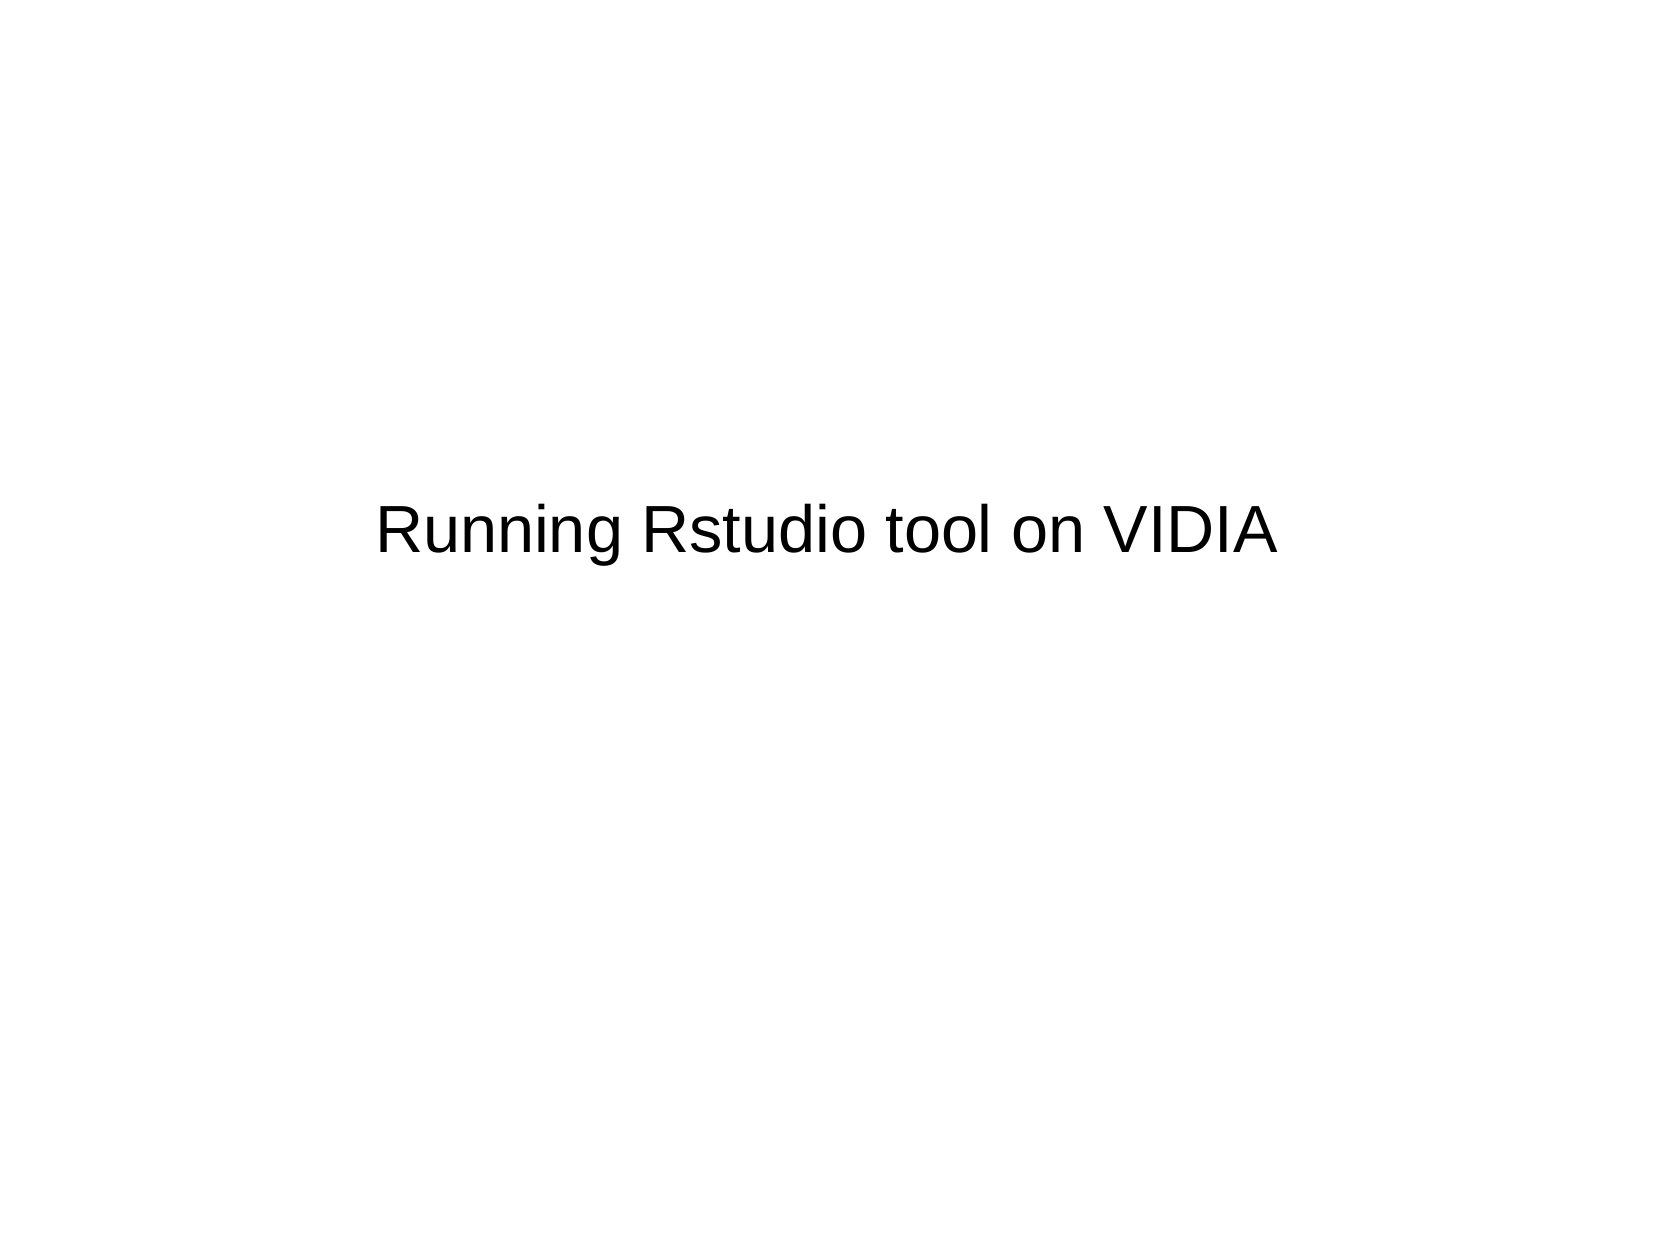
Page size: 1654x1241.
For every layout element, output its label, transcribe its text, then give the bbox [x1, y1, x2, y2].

subtitle Running Rstudio tool on VIDIA [82, 49, 1571, 1010]
